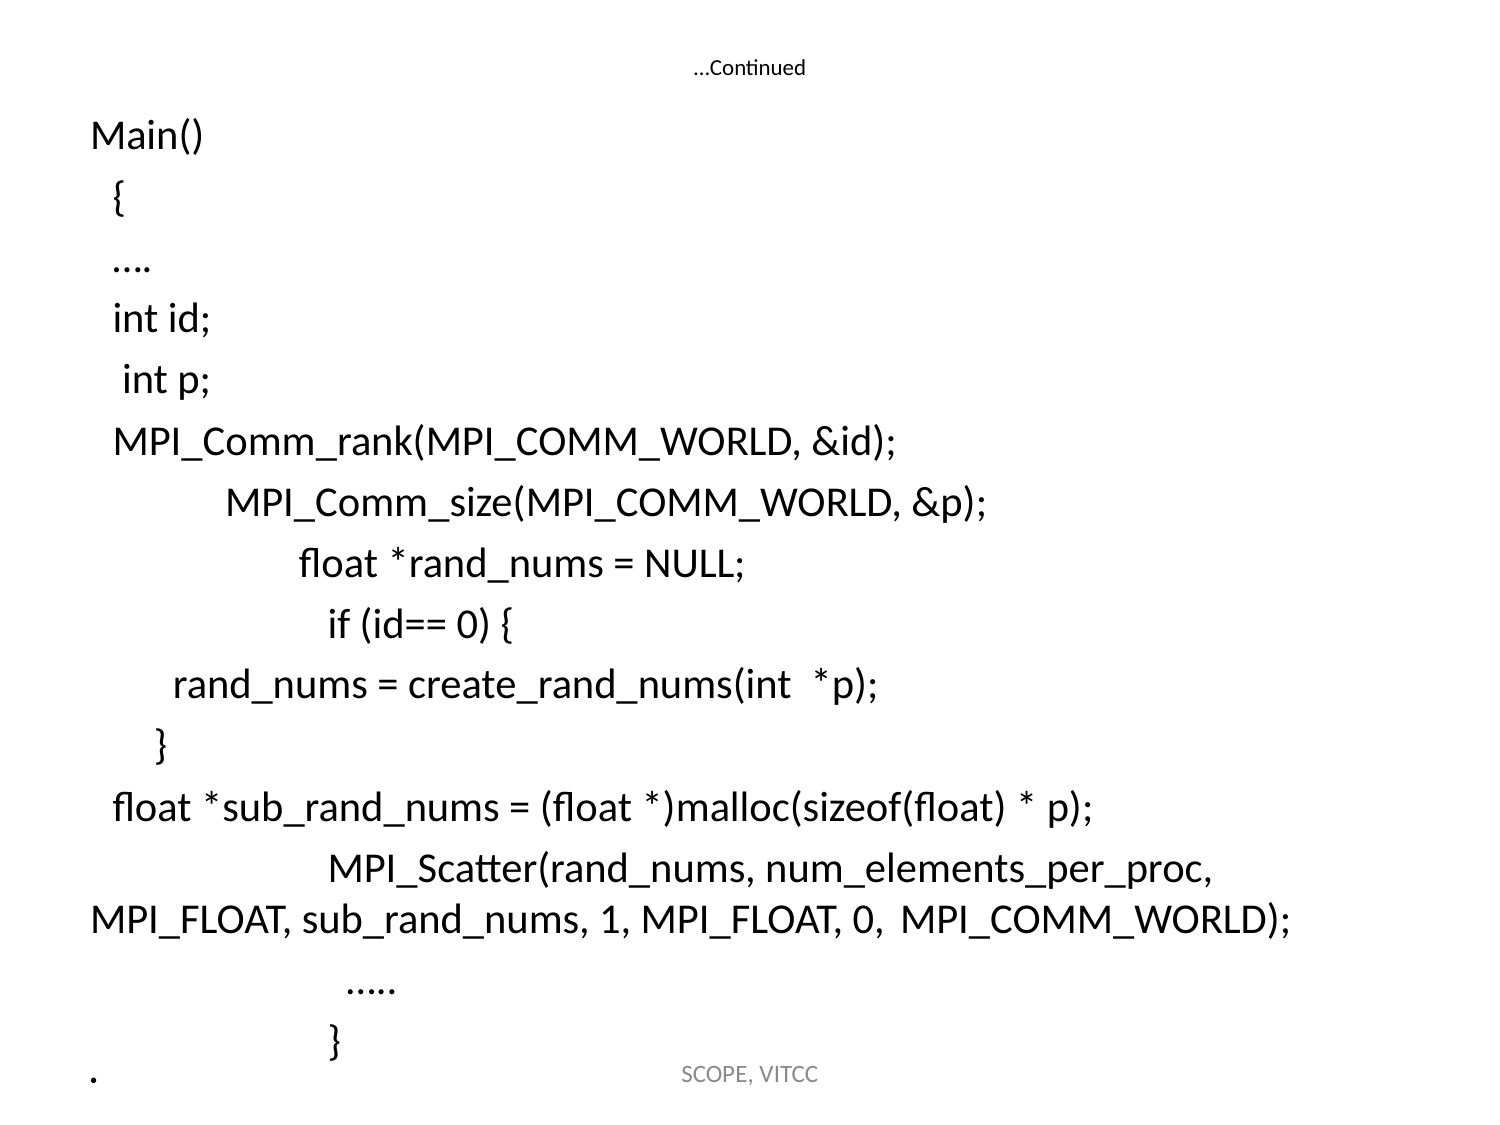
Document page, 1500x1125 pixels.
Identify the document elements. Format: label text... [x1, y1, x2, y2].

title …Continued [75, 45, 1426, 88]
footer SCOPE, VITCC [512, 1042, 988, 1103]
list Main() { …. int id; int p; MPI_Comm_rank(MPI_COMM_WORLD, &id); MPI_Comm_size(MPI_COMM_WORLD, &p); float *rand_nums = NULL; if (id== 0) { rand_nums = create_rand_nums(int *p); } float *sub_rand_nums = (float *)malloc(sizeof(float) * p); MPI_Scatter(rand_nums, num_elements_per_proc, MPI_FLOAT, sub_rand_nums, 1, MPI_FLOAT, 0, MPI_COMM_WORLD); ….. } [75, 99, 1426, 1088]
